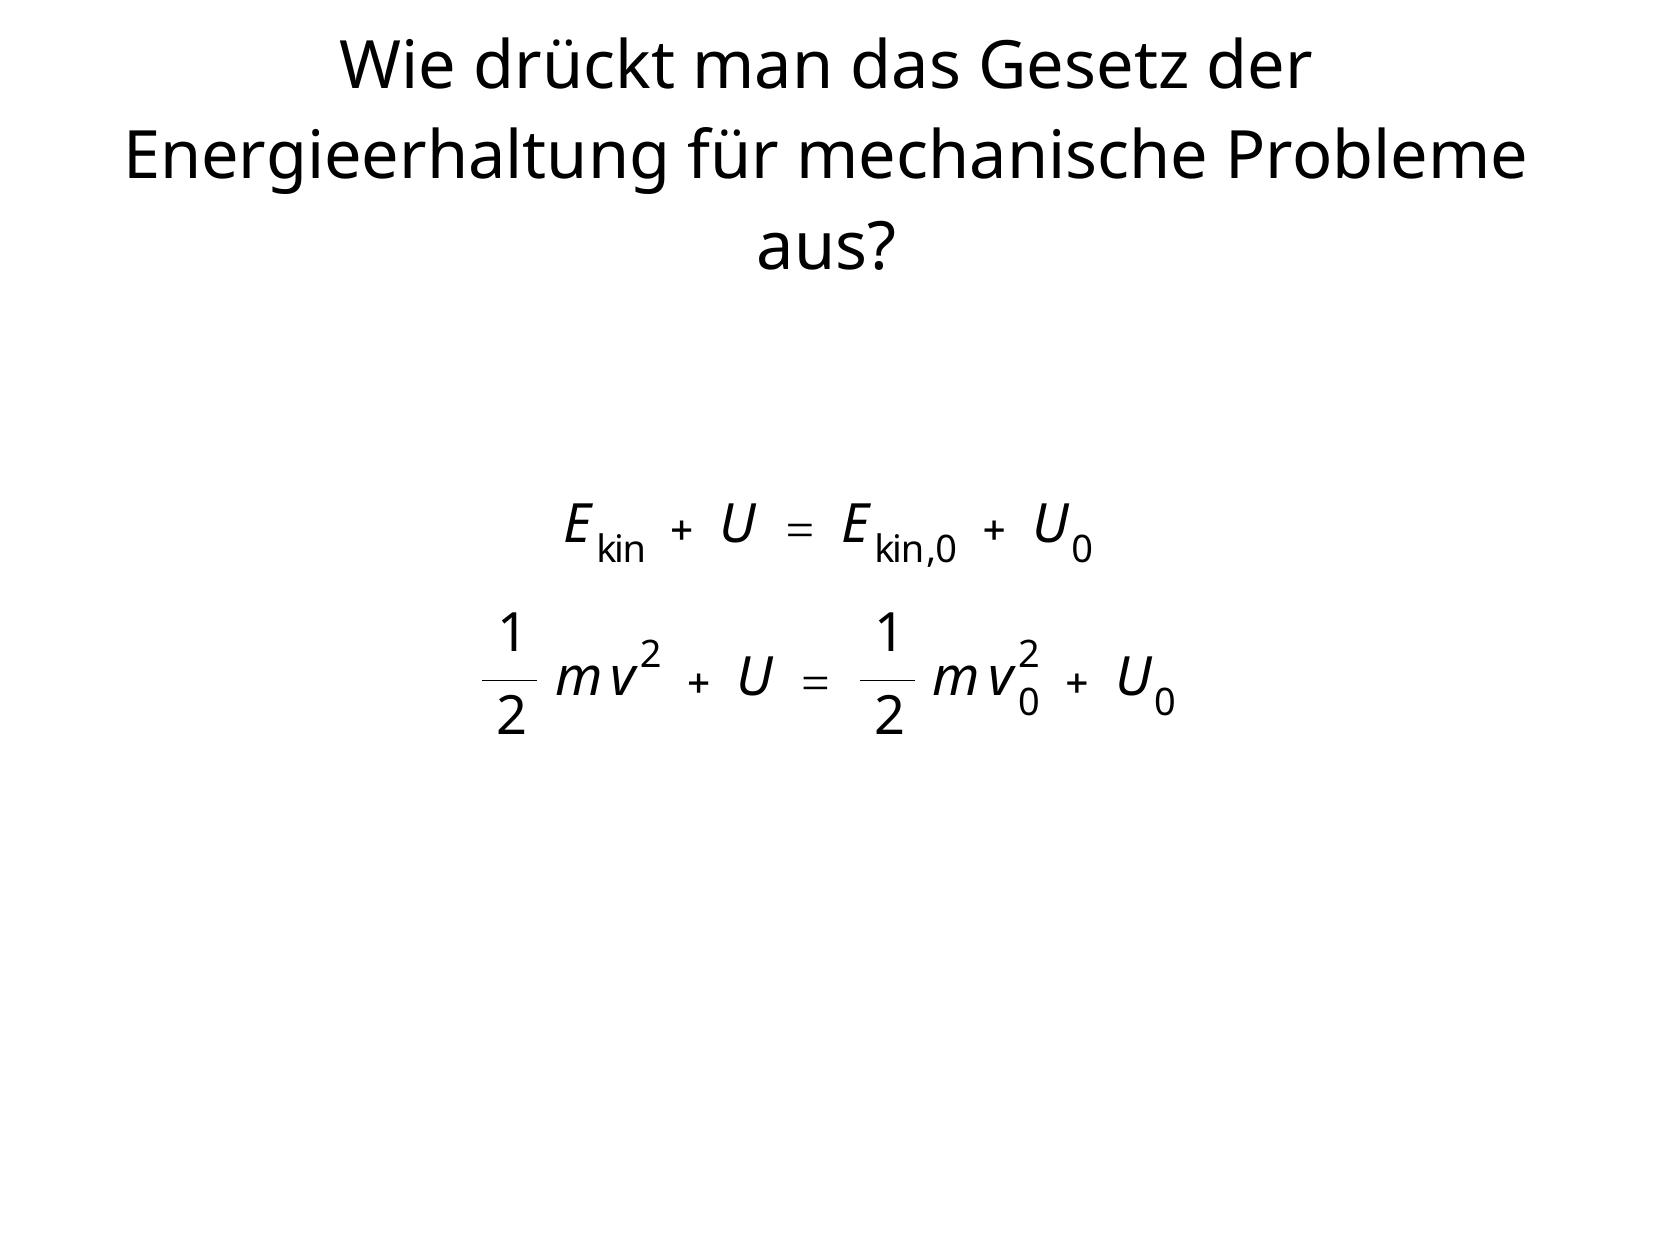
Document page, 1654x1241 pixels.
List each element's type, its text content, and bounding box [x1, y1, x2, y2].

chart [474, 490, 1179, 750]
title Wie drückt man das Gesetz der Energieerhaltung für mechanische Probleme aus? [82, 49, 1571, 257]
